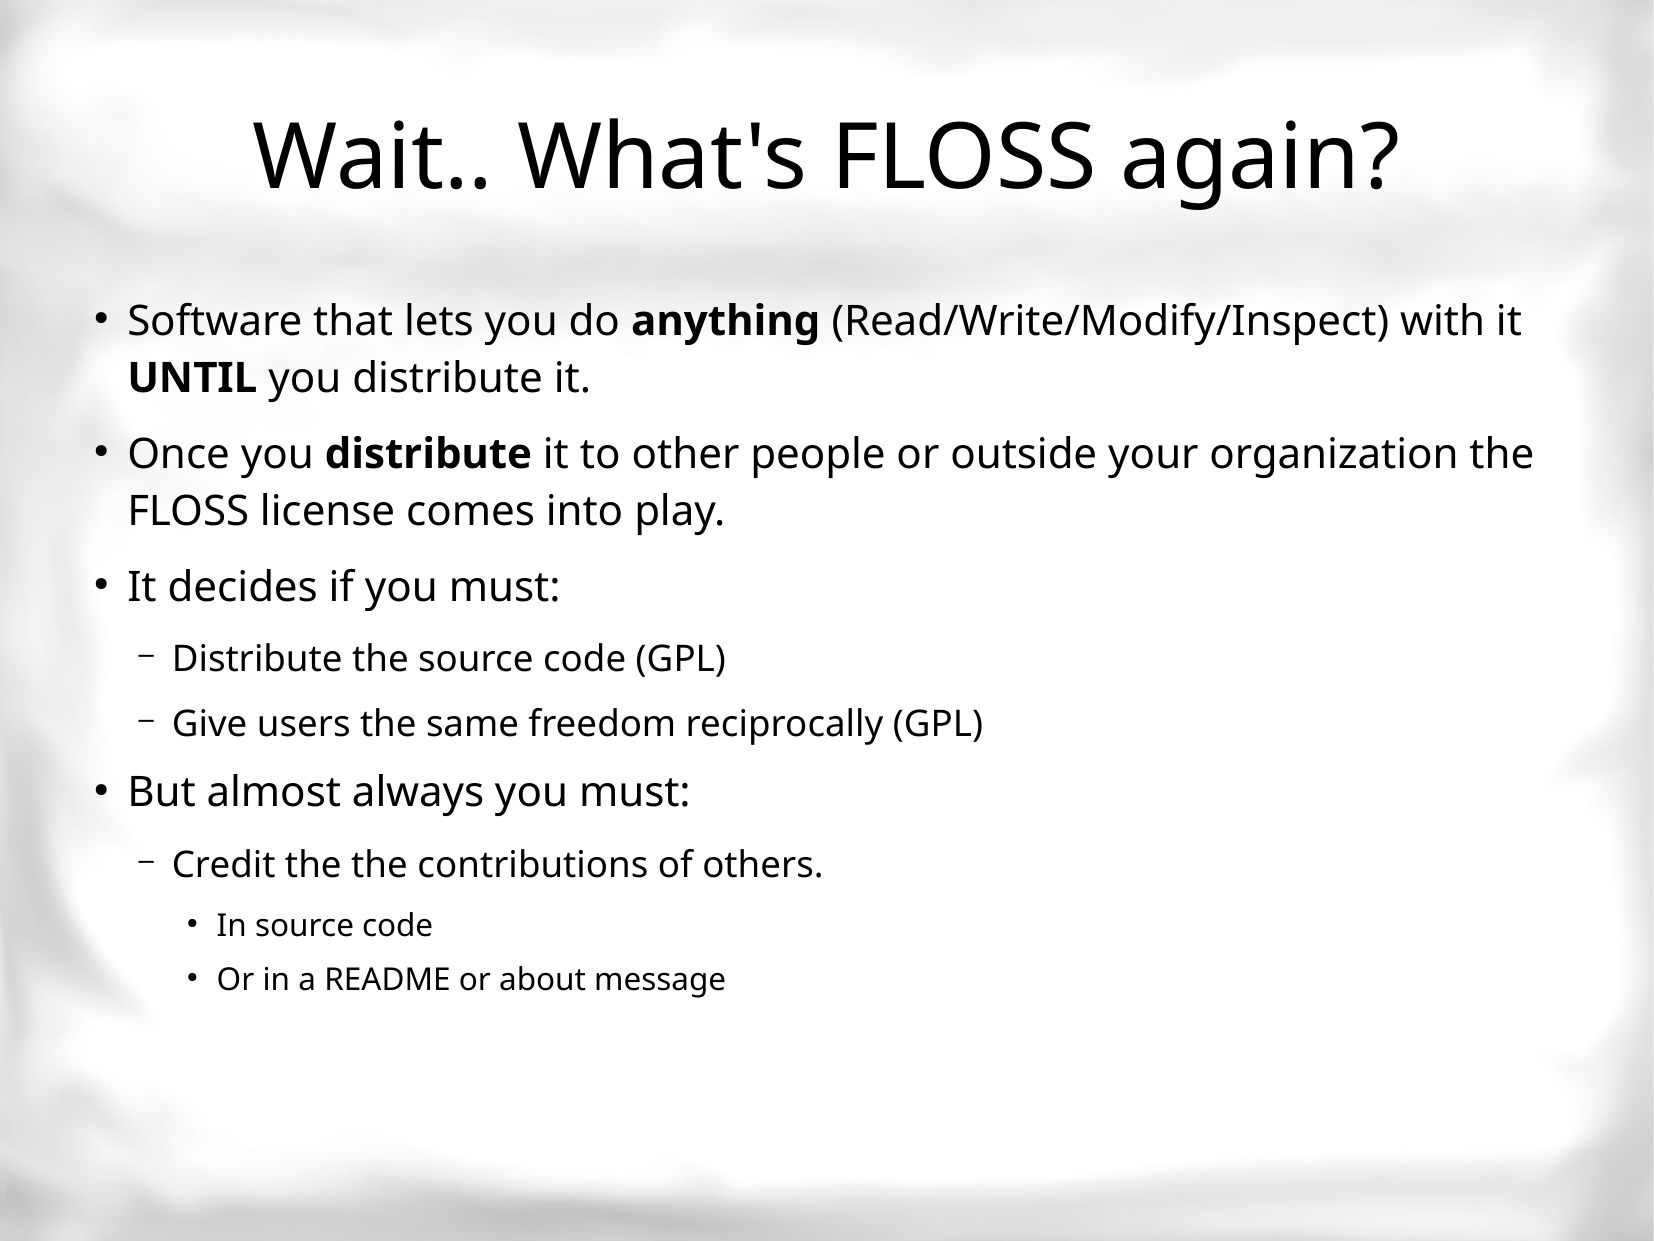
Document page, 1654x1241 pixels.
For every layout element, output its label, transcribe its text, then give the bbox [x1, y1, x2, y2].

picture [0, 0, 1654, 1241]
title Wait.. What's FLOSS again? [82, 49, 1571, 257]
list Software that lets you do anything (Read/Write/Modify/Inspect) with it UNTIL you distribute it. Once you distribute it to other people or outside your organization the FLOSS license comes into play. It decides if you must: Distribute the source code (GPL) Give users the same freedom reciprocally (GPL) But almost always you must: Credit the the contributions of others. In source code Or in a README or about message [82, 290, 1538, 1010]
